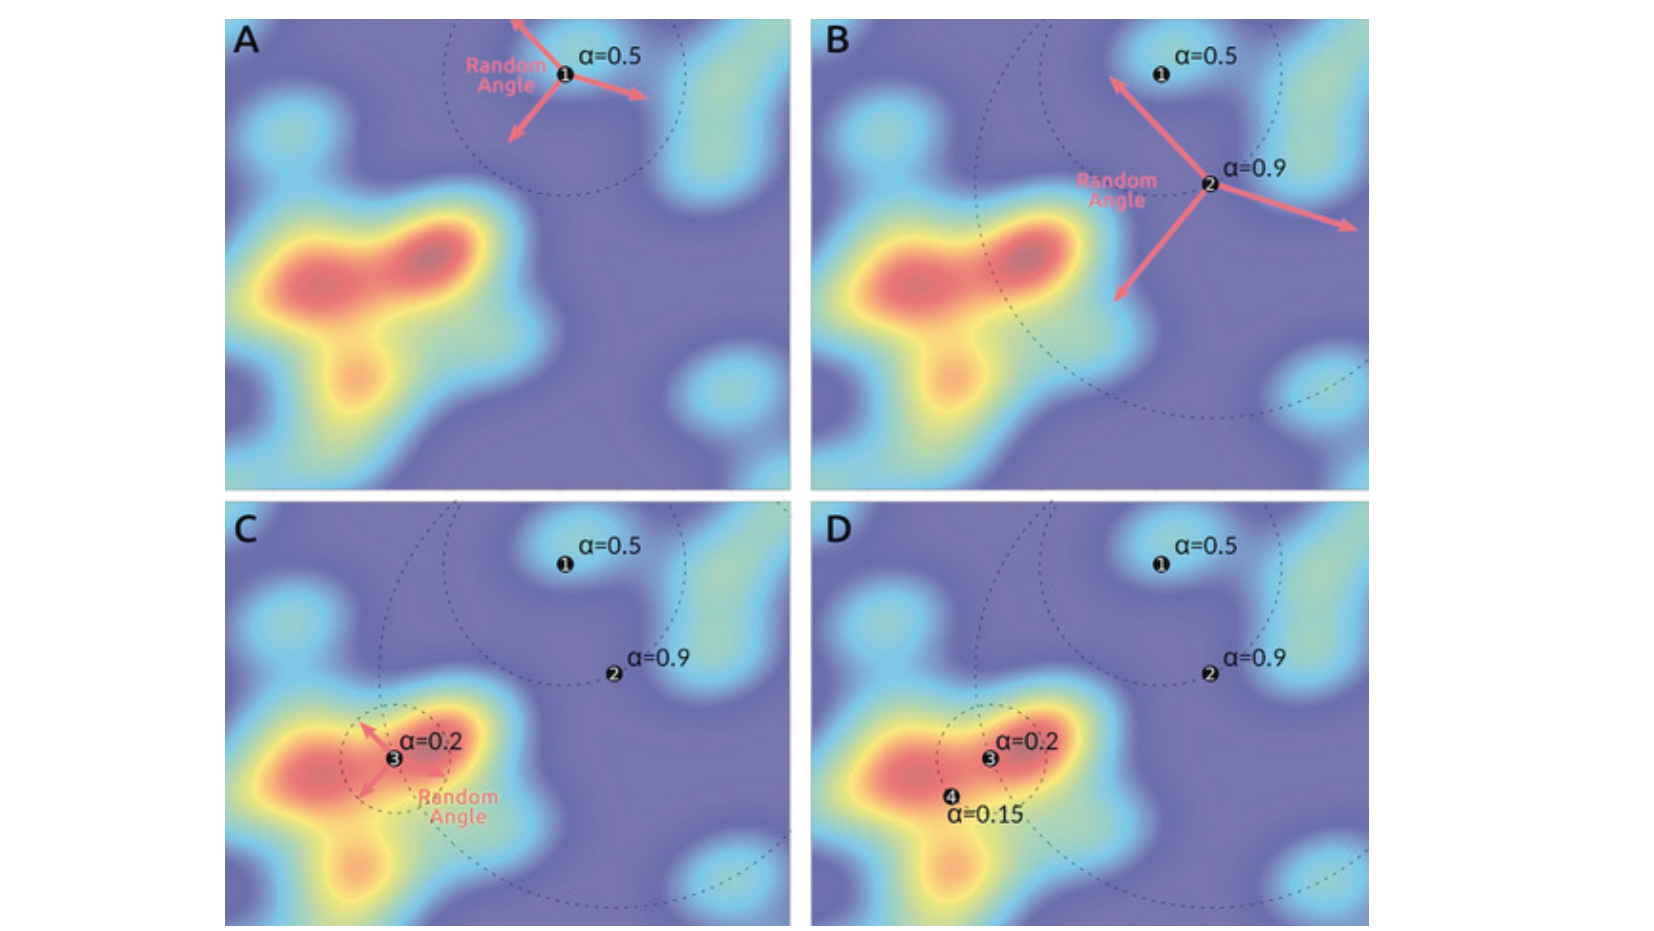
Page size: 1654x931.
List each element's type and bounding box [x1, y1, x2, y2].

picture [225, 19, 1369, 926]
